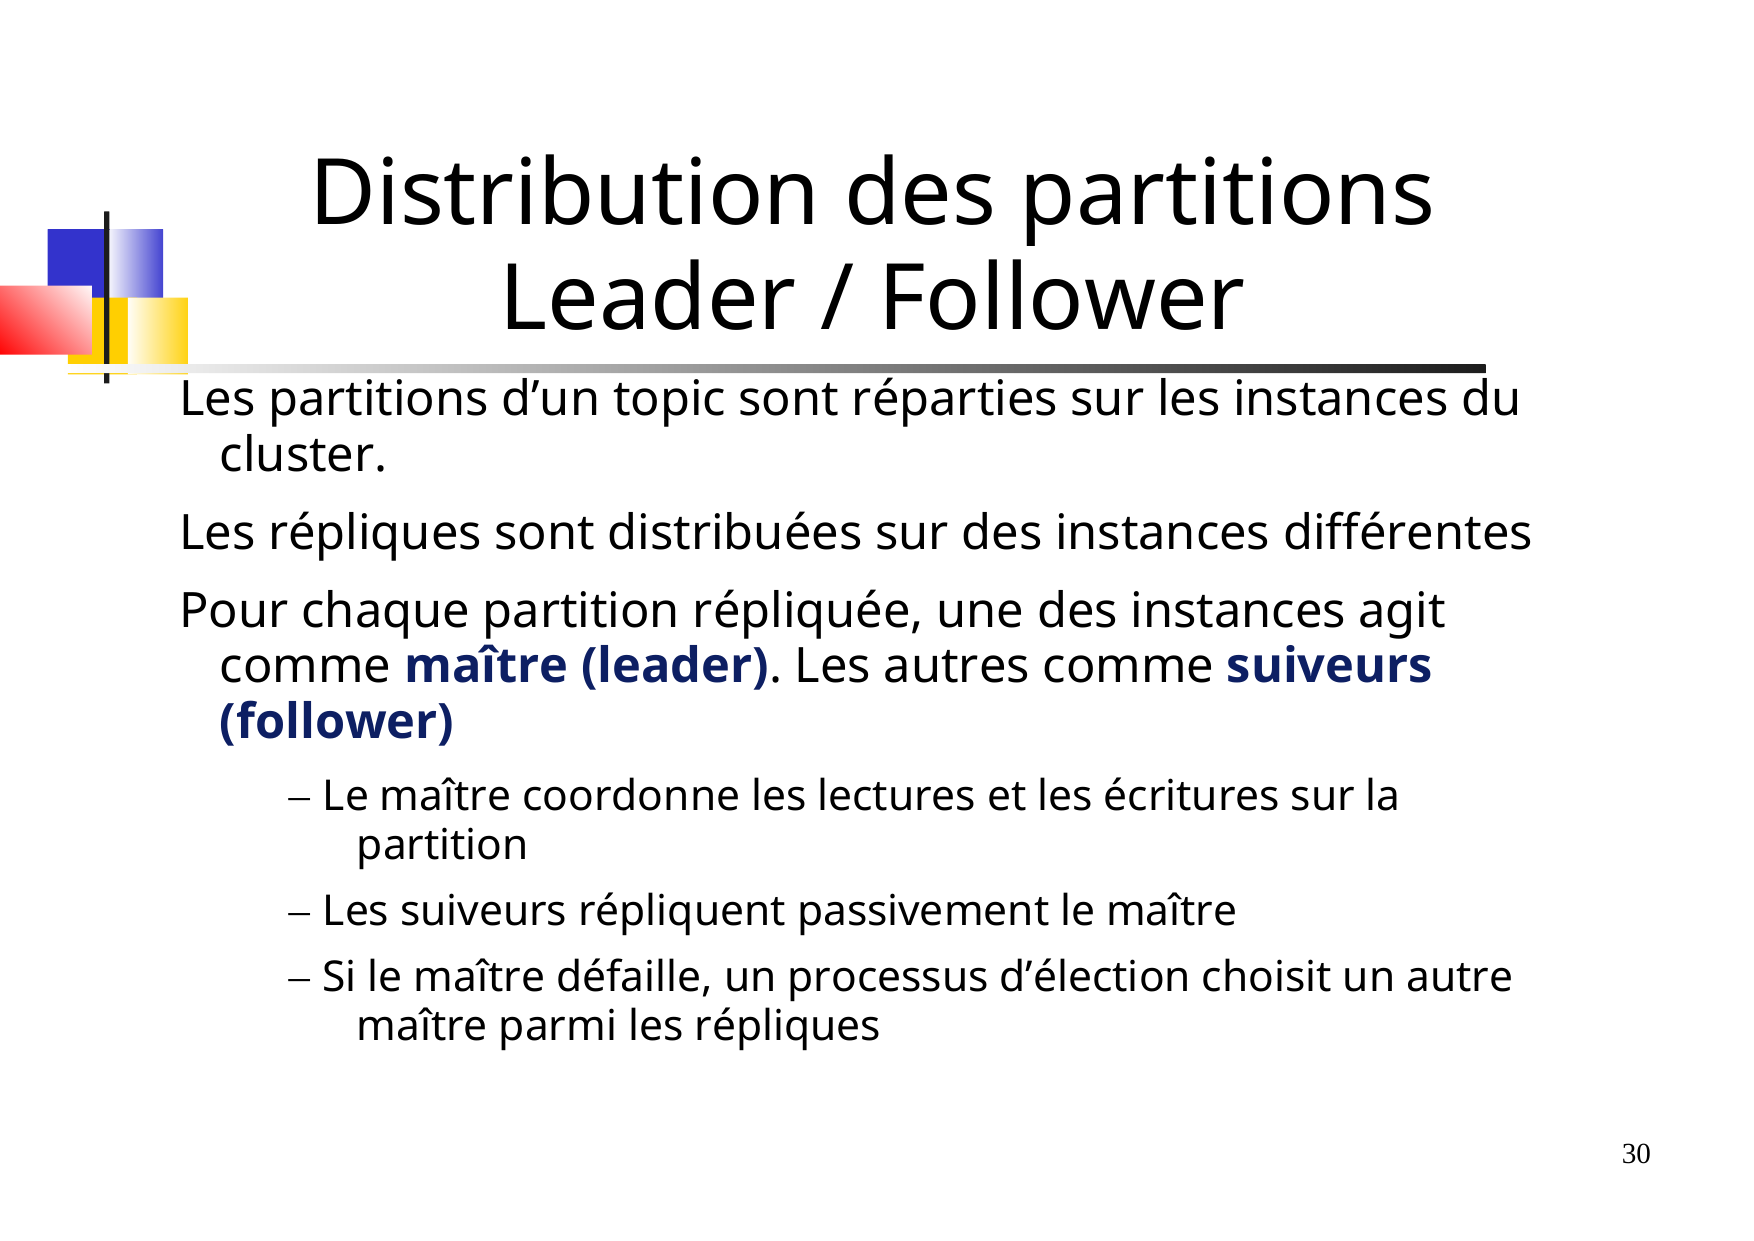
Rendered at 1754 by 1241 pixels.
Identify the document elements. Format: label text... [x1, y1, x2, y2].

list Les partitions d’un topic sont réparties sur les instances du cluster. Les répliques sont distribuées sur des instances différentes Pour chaque partition répliquée, une des instances agit comme maître (leader). Les autres comme suiveurs (follower) Le maître coordonne les lectures et les écritures sur la partition Les suiveurs répliquent passivement le maître Si le maître défaille, un processus d’élection choisit un autre maître parmi les répliques [179, 371, 1567, 1091]
title Distribution des partitions Leader / Follower [179, 139, 1567, 351]
